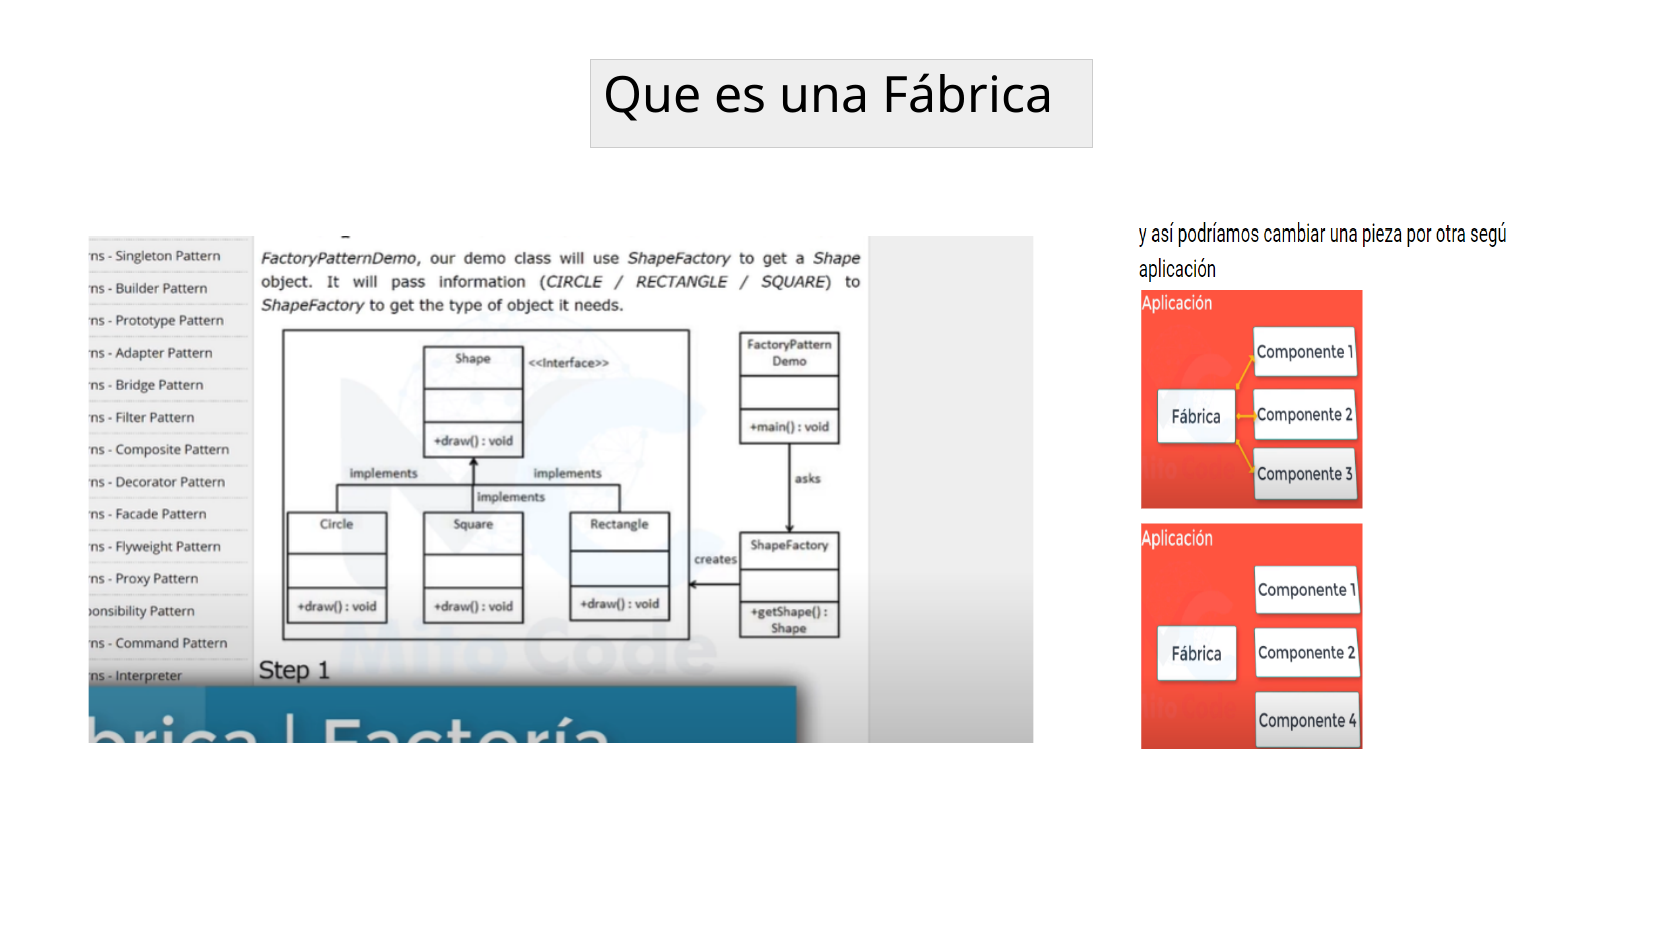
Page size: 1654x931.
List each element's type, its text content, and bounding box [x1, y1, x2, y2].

picture [1062, 221, 1506, 798]
text_box Que es una Fábrica [590, 59, 1093, 148]
picture [88, 236, 1034, 743]
